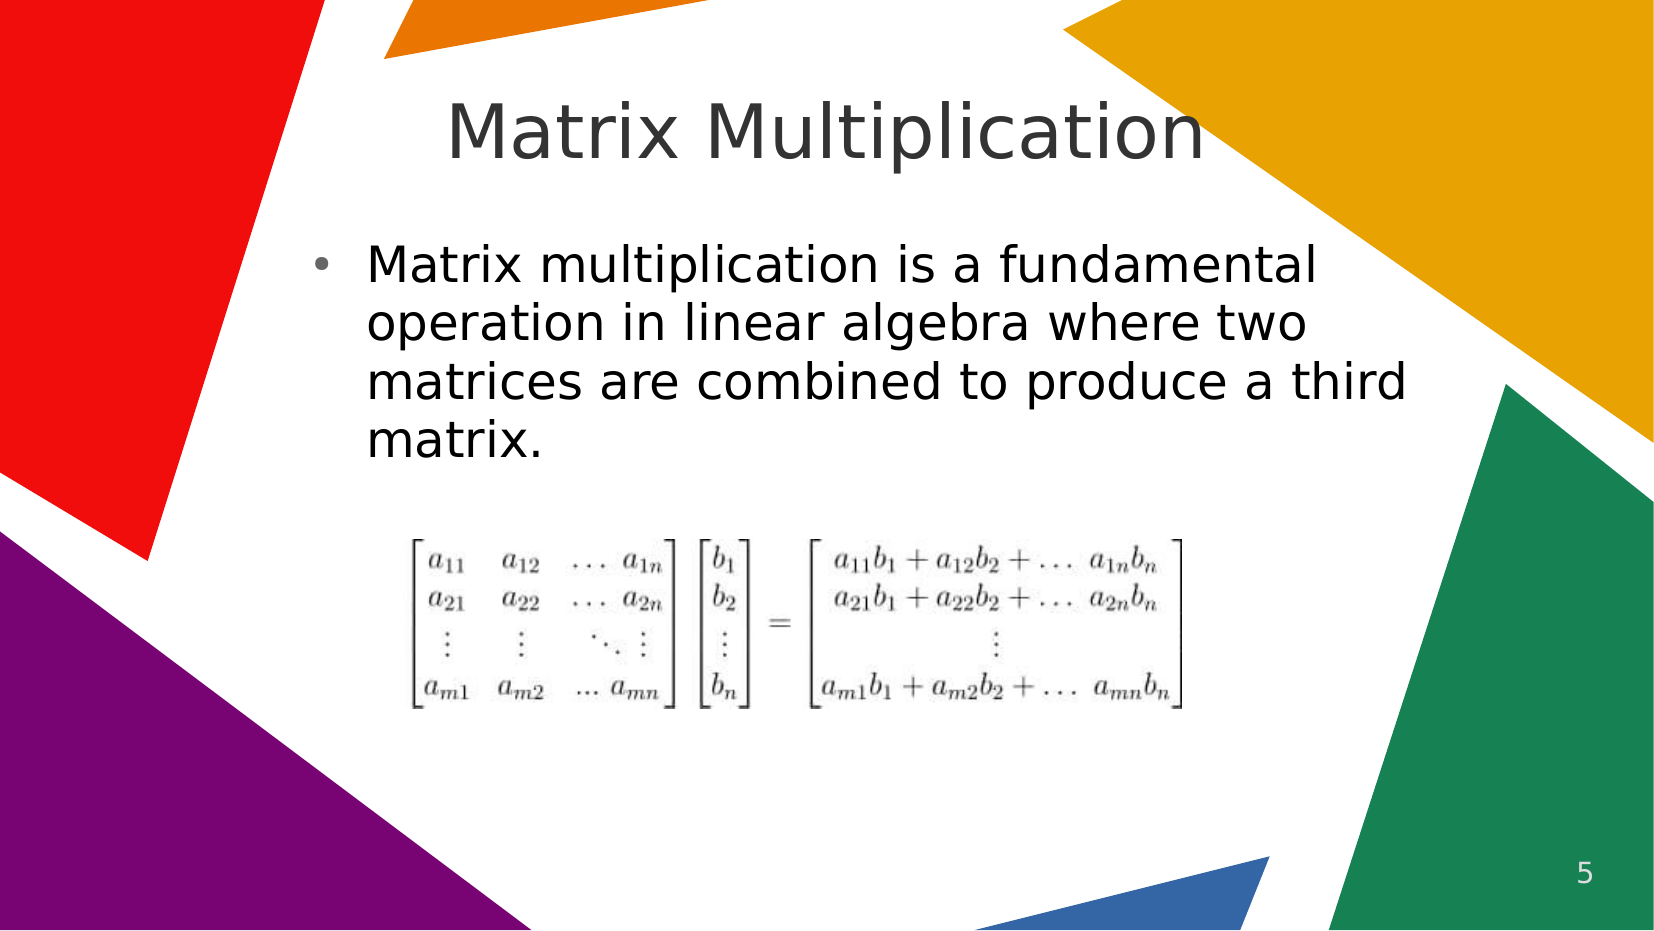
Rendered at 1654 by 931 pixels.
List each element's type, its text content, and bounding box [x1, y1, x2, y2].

list Matrix multiplication is a fundamental operation in linear algebra where two matrices are combined to produce a third matrix. [295, 236, 1418, 827]
title Matrix Multiplication [295, 59, 1359, 207]
picture [403, 539, 1182, 709]
